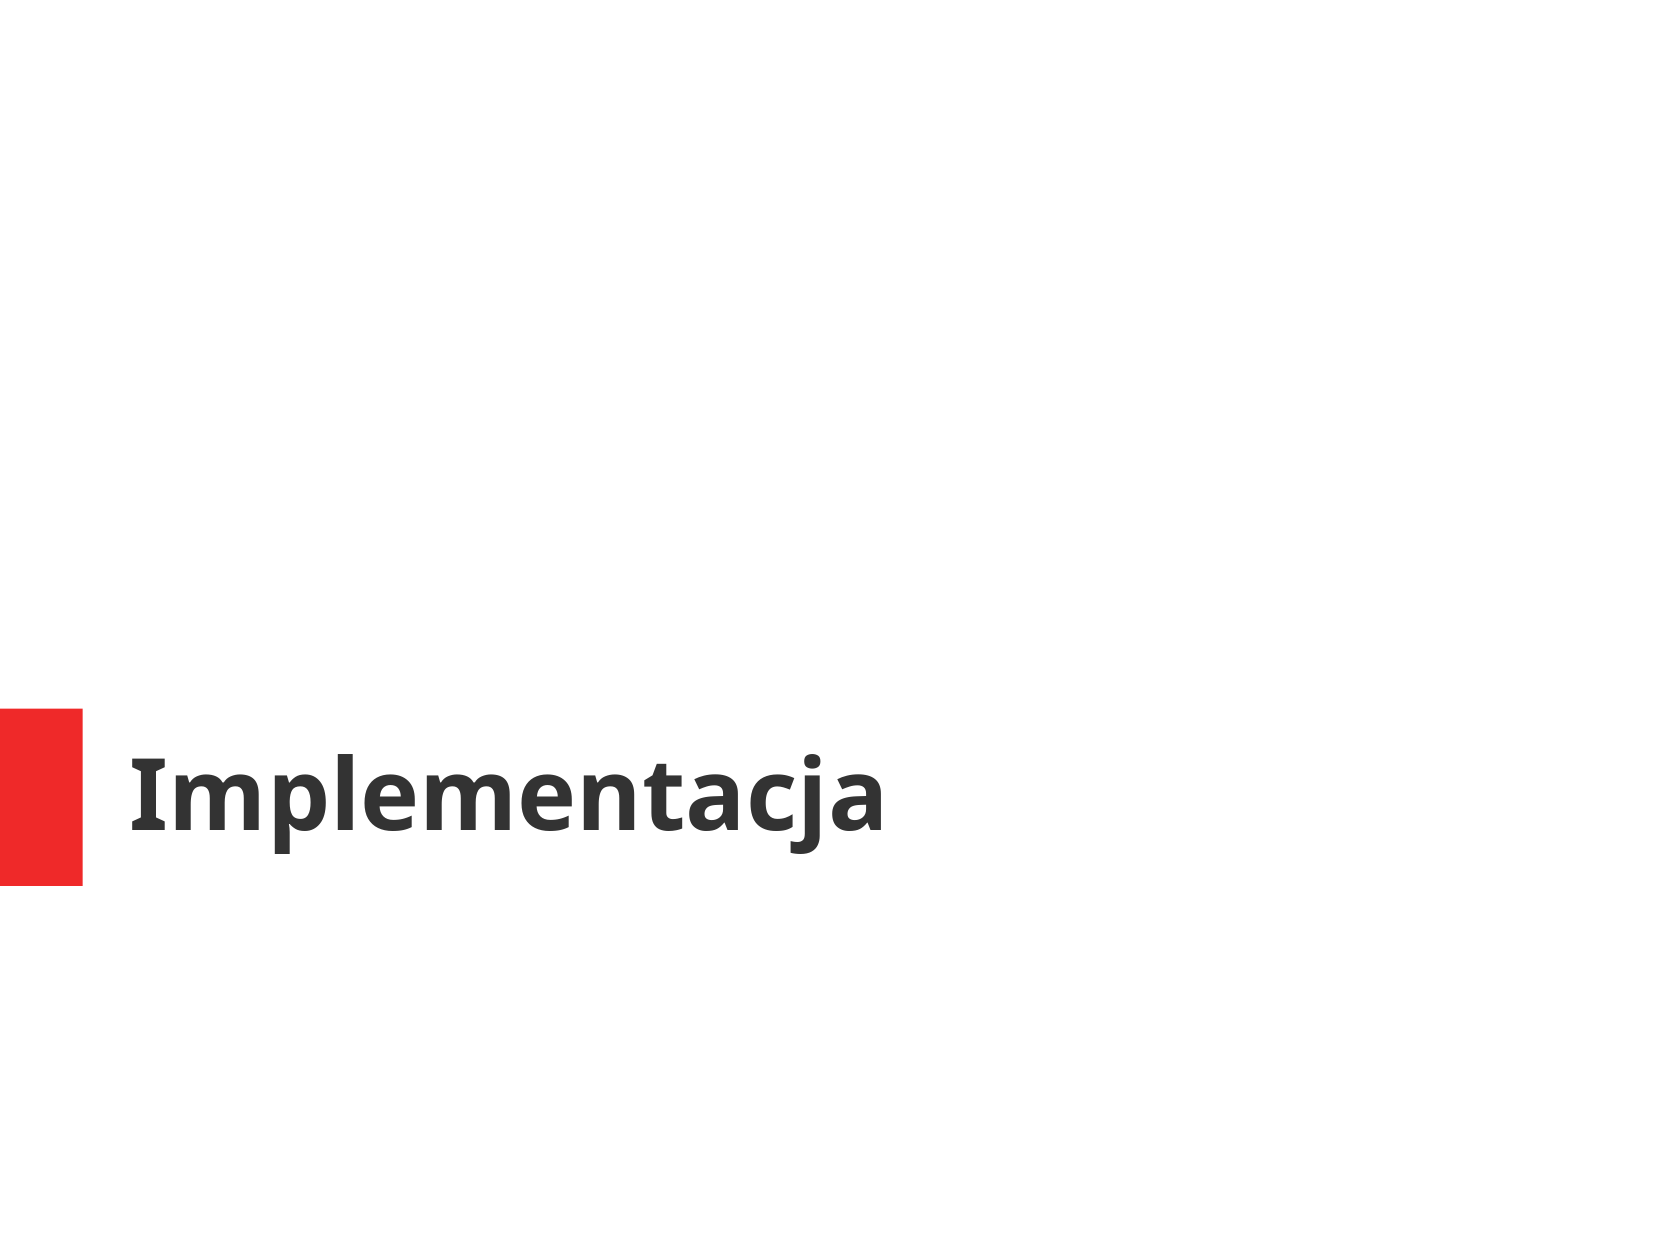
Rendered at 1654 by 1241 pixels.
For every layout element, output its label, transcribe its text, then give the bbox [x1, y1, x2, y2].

title Implementacja [129, 673, 1536, 910]
